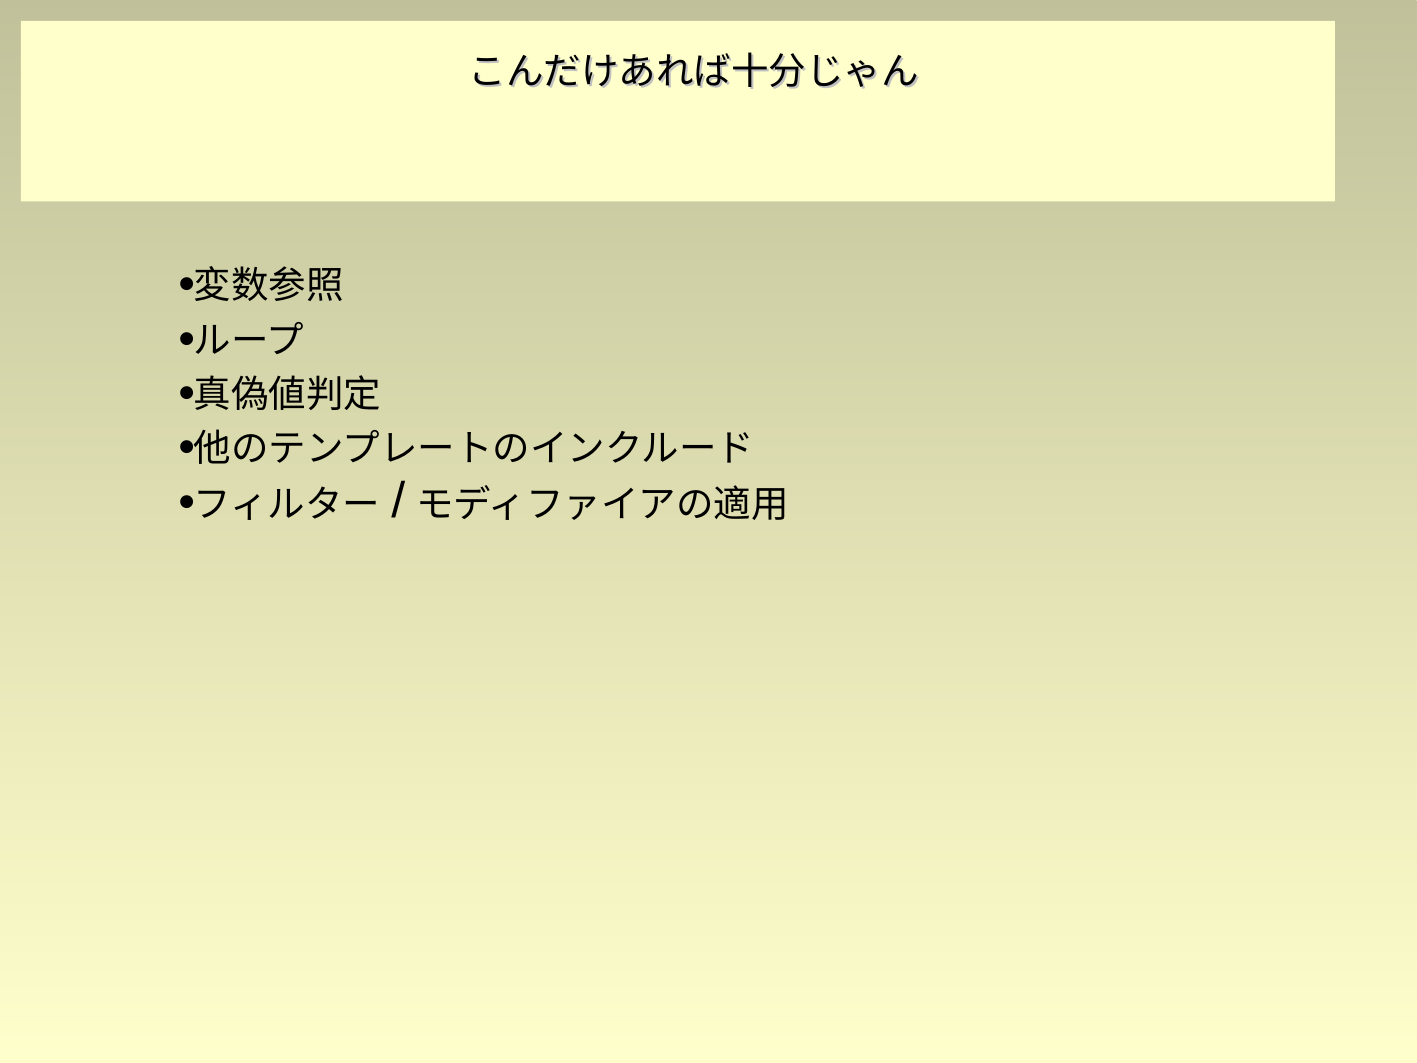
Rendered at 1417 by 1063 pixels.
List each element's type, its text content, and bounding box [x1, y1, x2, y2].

text_box [20, 20, 1335, 202]
text_box 変数参照 ループ 真偽値判定 他のテンプレートのインクルード フィルター/モディファイアの適用 [164, 247, 1217, 996]
text_box こんだけあれば十分じゃん [22, 33, 1365, 300]
